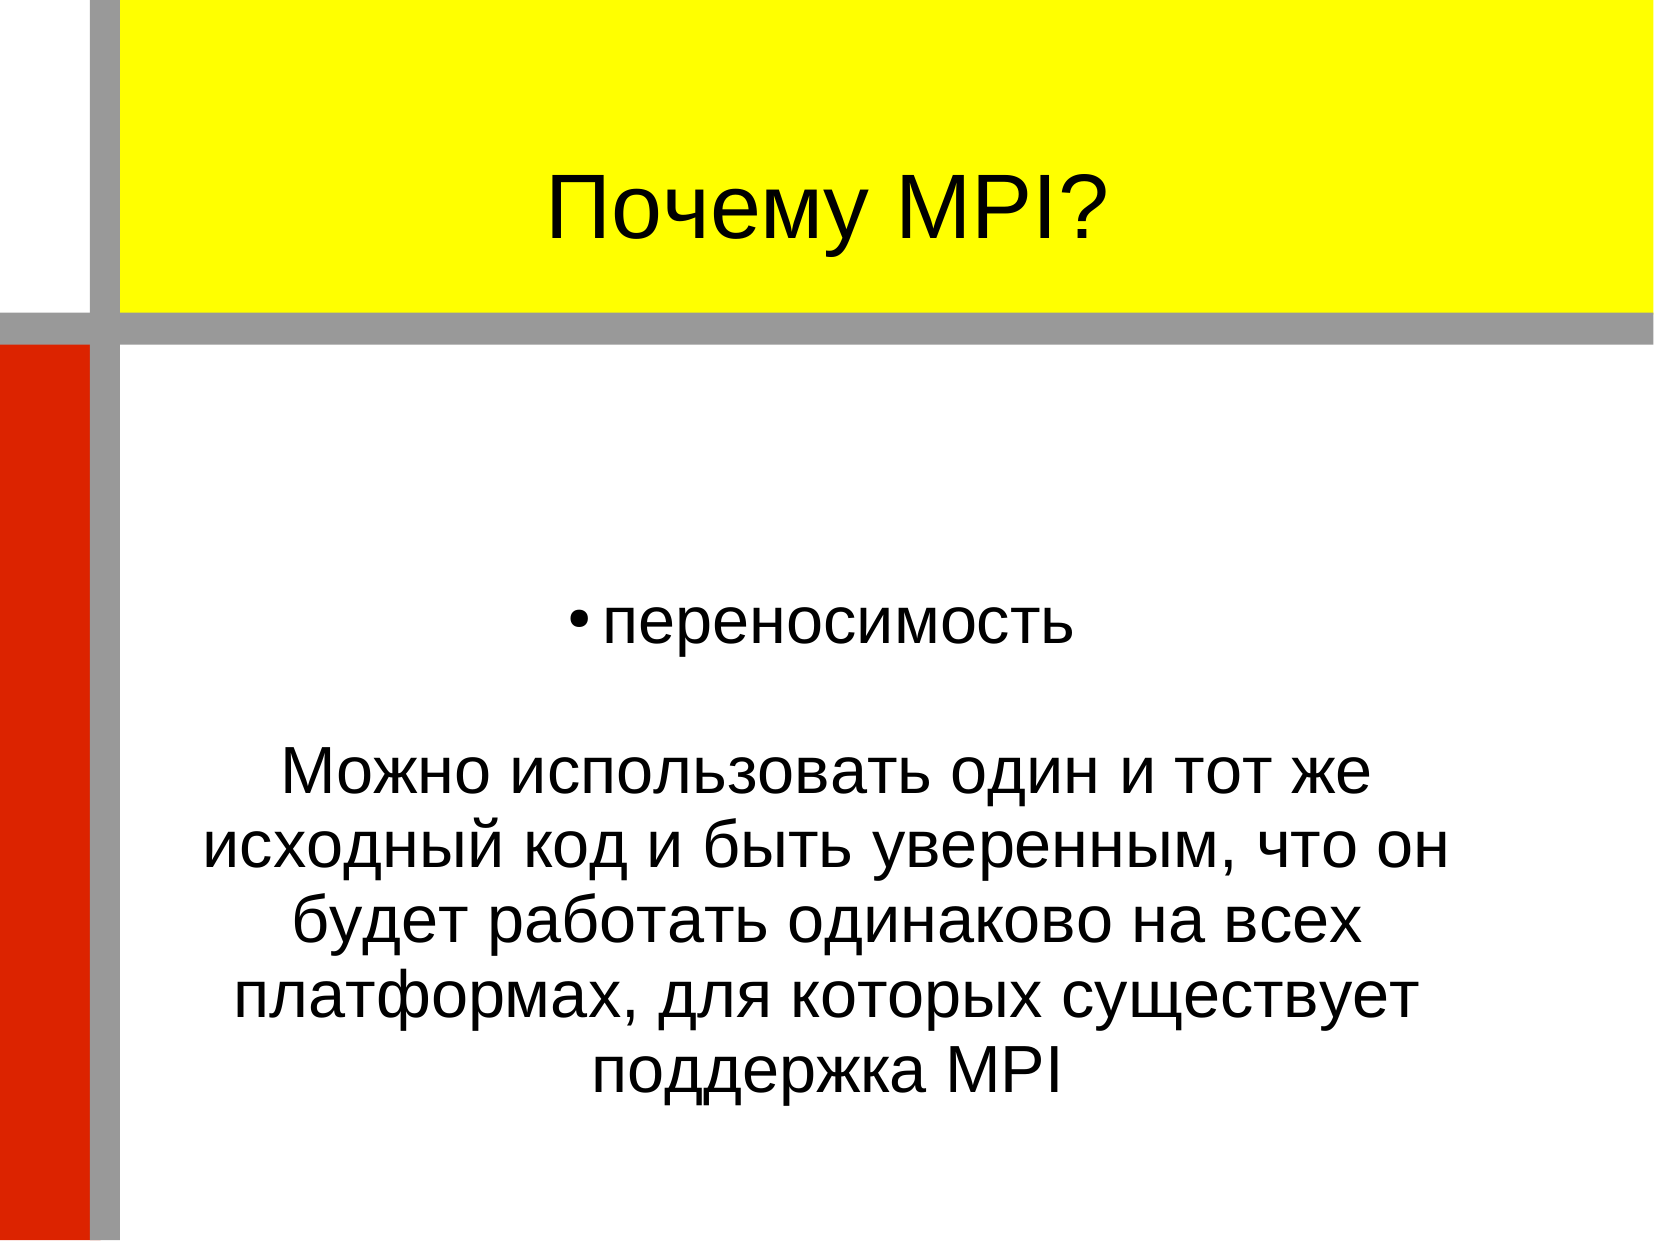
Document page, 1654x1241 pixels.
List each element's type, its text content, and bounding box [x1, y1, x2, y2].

title Почему MPI? [121, 102, 1534, 311]
subtitle переносимость Можно использовать один и тот же исходный код и быть уверенным, что он будет работать одинаково на всех платформах, для которых существует поддержка MPI [121, 391, 1534, 1241]
